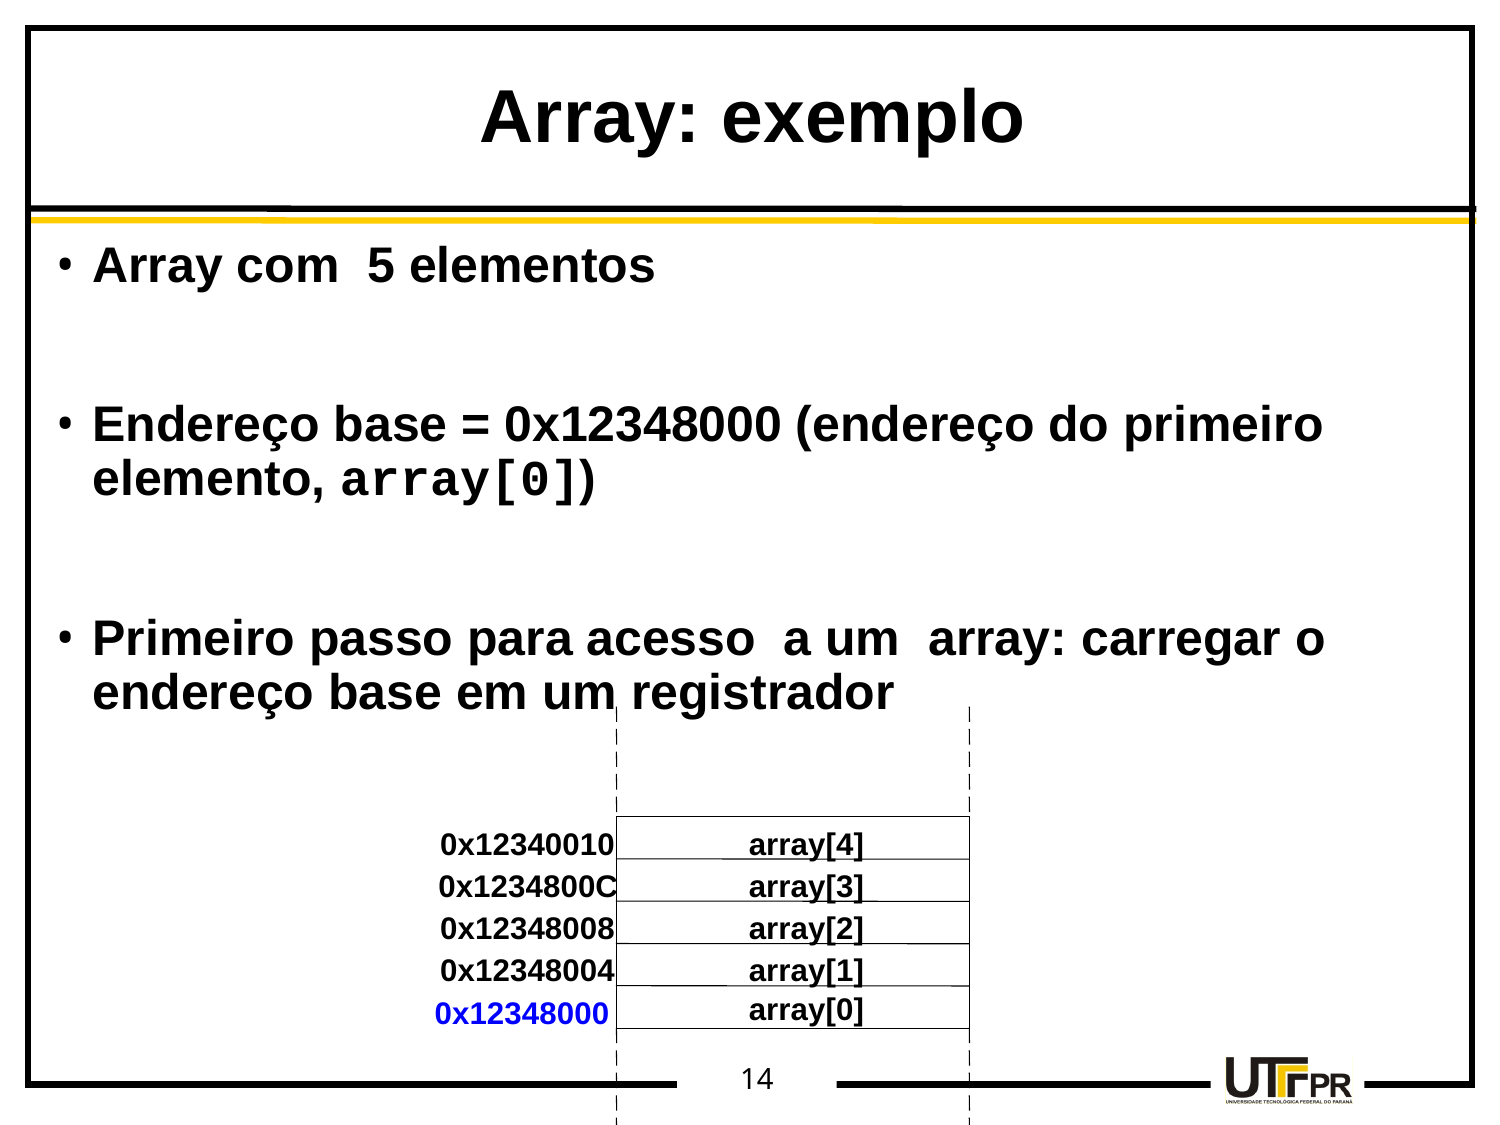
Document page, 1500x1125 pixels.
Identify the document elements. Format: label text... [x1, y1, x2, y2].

title Array: exemplo [29, 29, 1477, 207]
text_box 0x12348000 [434, 992, 610, 1031]
text_box 0x1234800C [427, 866, 619, 904]
text_box 0x12348004 [429, 950, 616, 988]
text_box 0x12340010 [429, 823, 616, 862]
text_box array[4] [737, 823, 865, 862]
text_box 0x12348008 [429, 908, 616, 946]
text_box array[0] [737, 988, 865, 1027]
text_box array[1] [737, 950, 865, 988]
text_box array[3] [737, 865, 865, 904]
text_box array[2] [737, 908, 865, 947]
list Array com 5 elementos Endereço base = 0x12348000 (endereço do primeiro elemento, array[0]) Primeiro passo para acesso a um array: carregar o endereço base em um registrador [41, 231, 1447, 1125]
